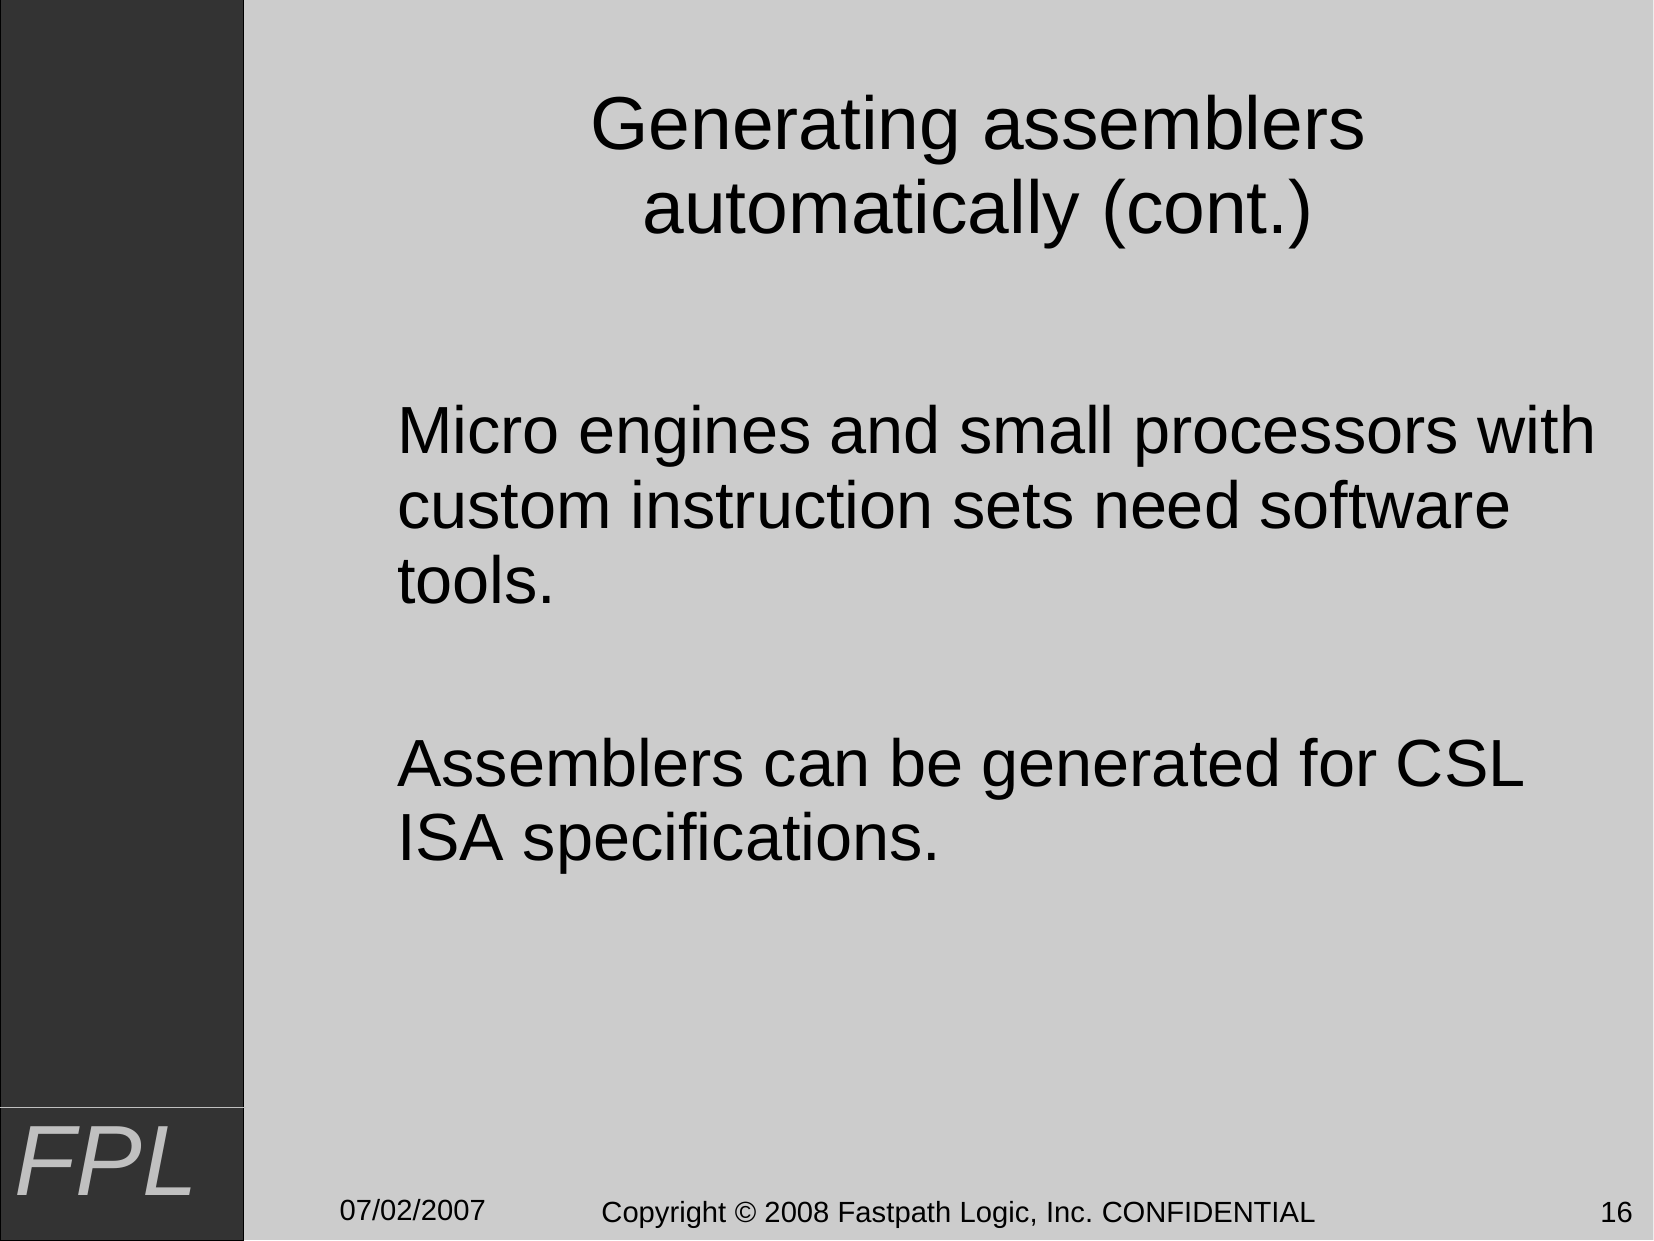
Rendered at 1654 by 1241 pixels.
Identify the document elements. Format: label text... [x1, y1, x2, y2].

title Generating assemblers automatically (cont.) [427, 57, 1530, 272]
subtitle Micro engines and small processors with custom instruction sets need software tools. Assemblers can be generated for CSL ISA specifications. [322, 272, 1635, 1179]
